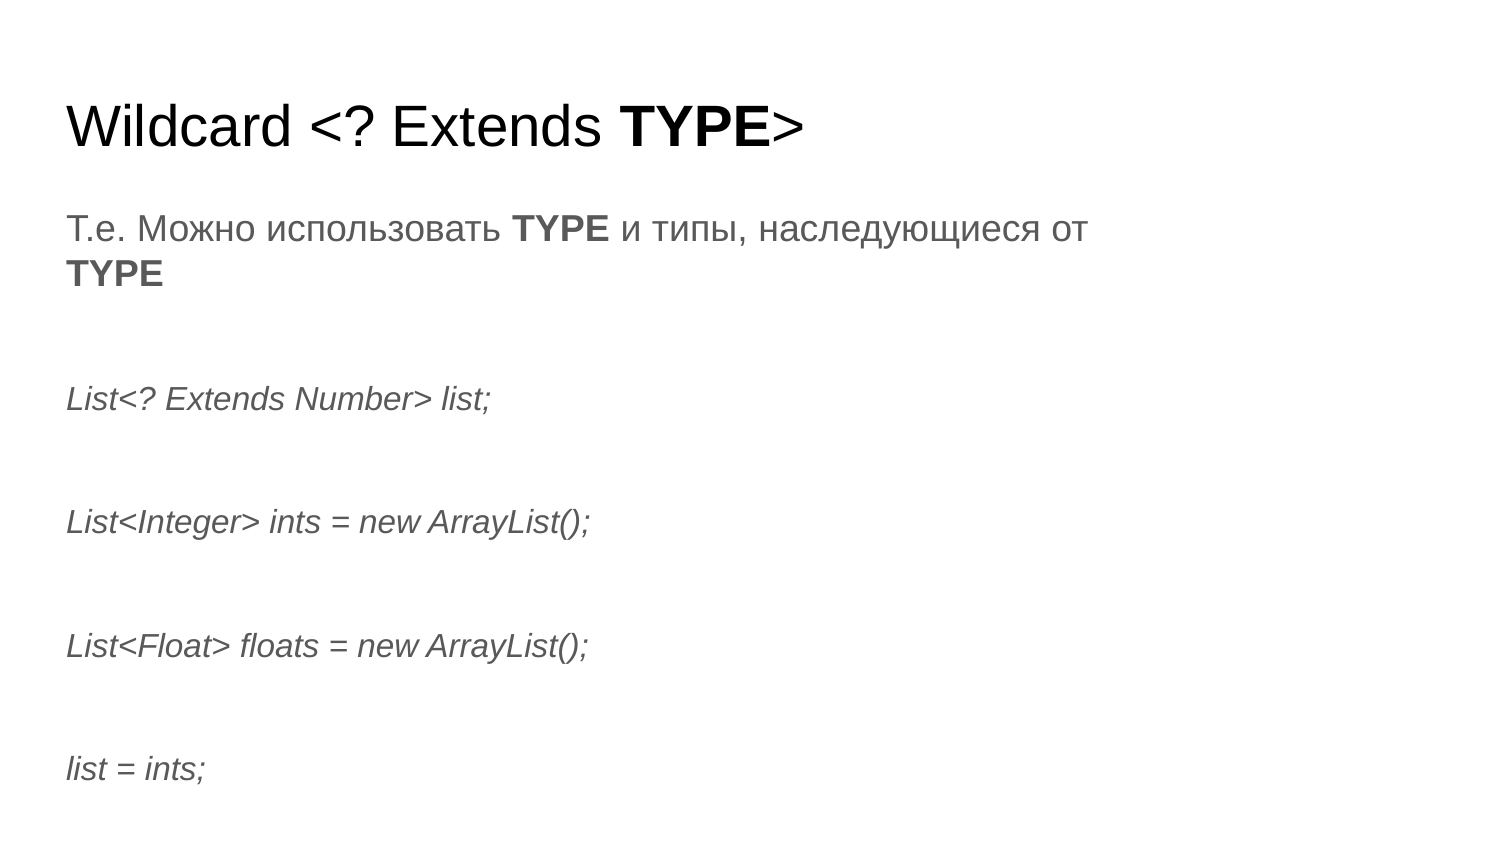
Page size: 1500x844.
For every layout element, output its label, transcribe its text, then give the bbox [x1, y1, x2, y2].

list Т.е. Можно использовать TYPE и типы, наследующиеся от TYPE List<? Extends Number> list; List<Integer> ints = new ArrayList(); List<Float> floats = new ArrayList(); list = ints; list =floats; [51, 189, 1172, 750]
title Wildcard <? Extends TYPE> [51, 72, 1449, 167]
